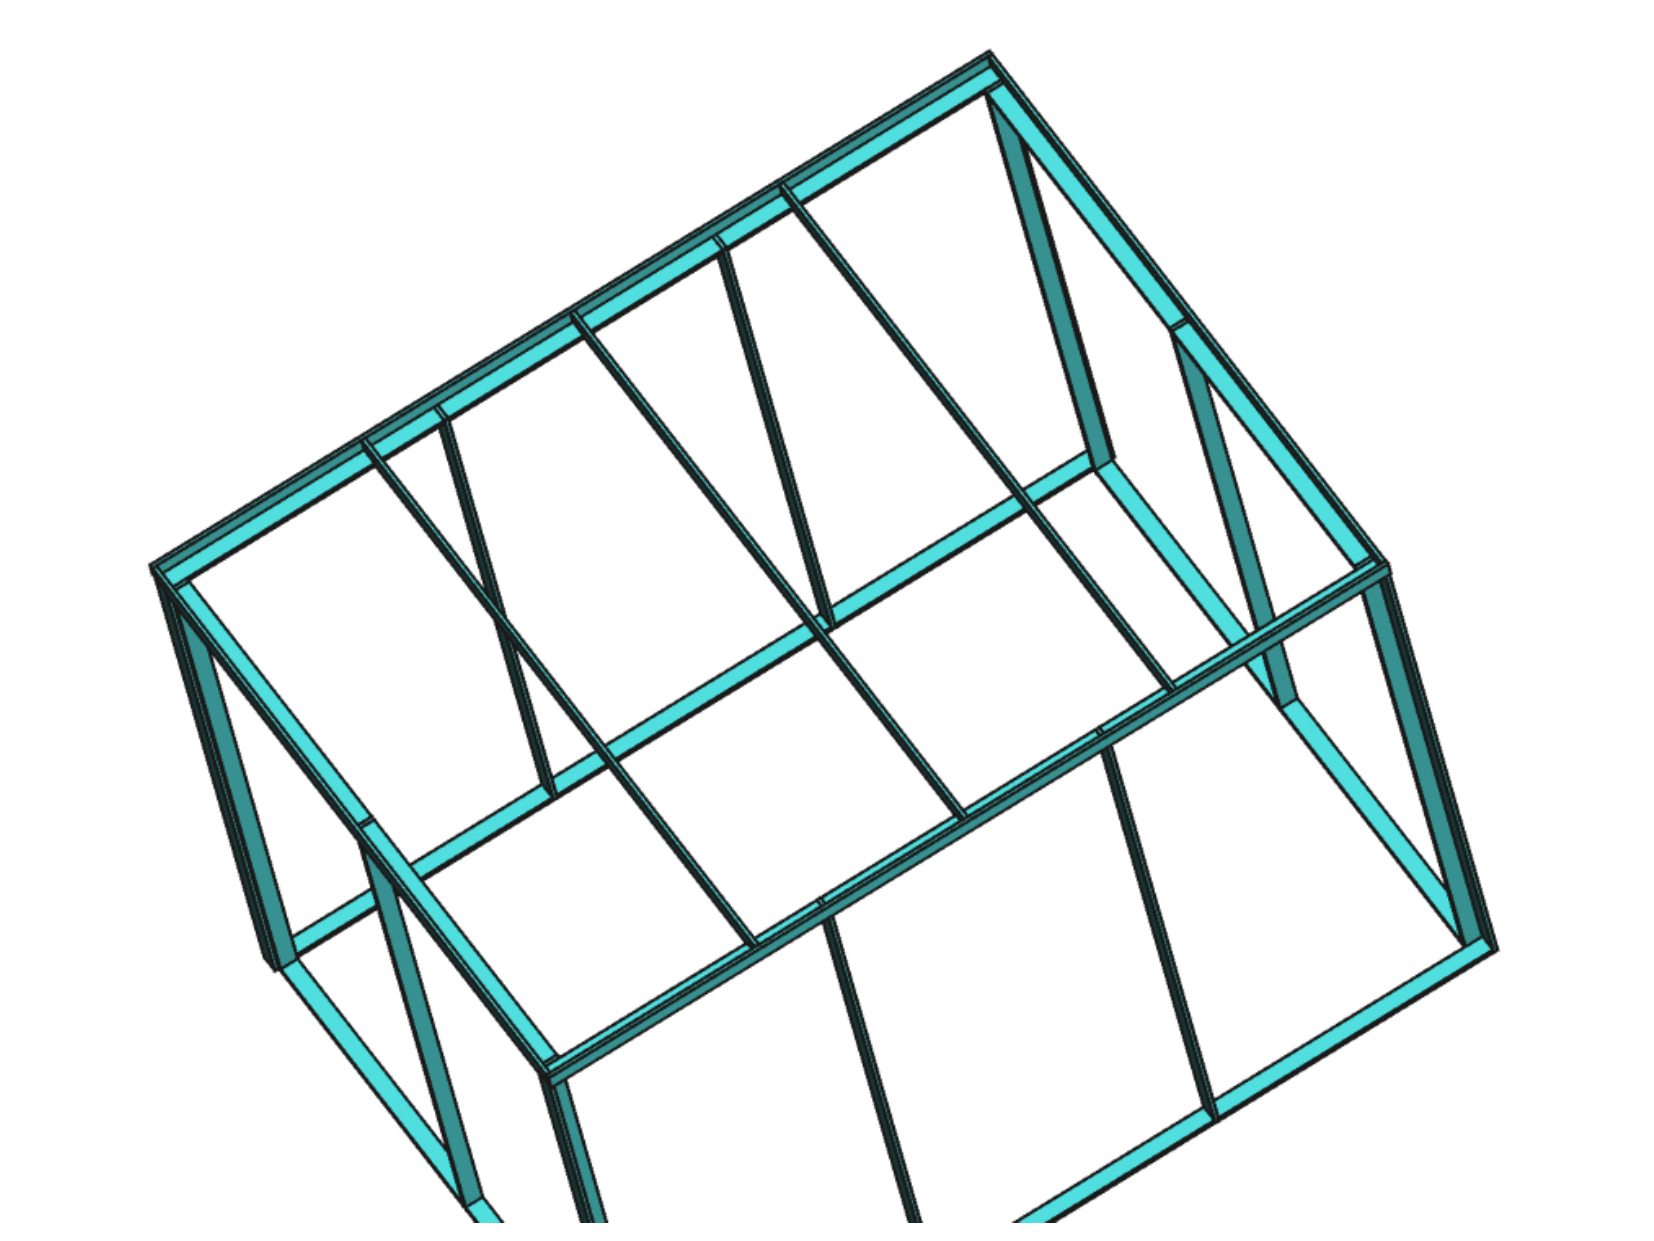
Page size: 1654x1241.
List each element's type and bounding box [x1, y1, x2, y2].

picture [75, 0, 1509, 1223]
